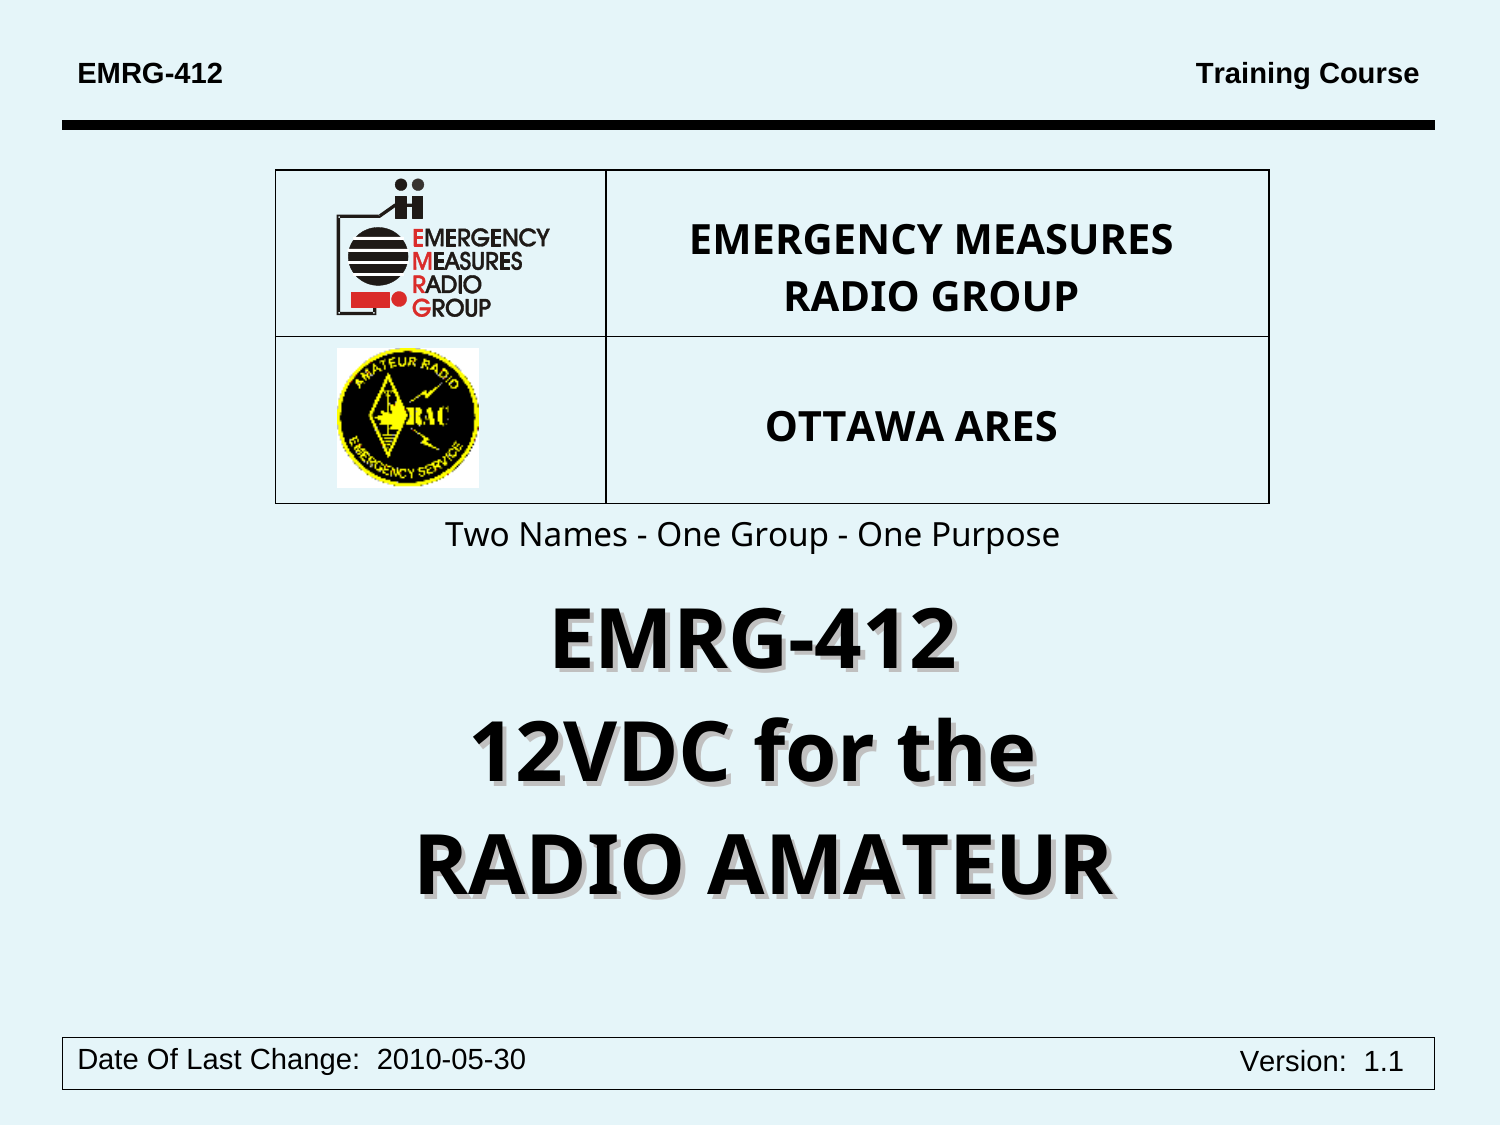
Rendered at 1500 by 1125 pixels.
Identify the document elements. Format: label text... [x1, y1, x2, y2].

picture [337, 348, 479, 488]
picture [336, 178, 550, 317]
text_box EMRG-412 [62, 51, 313, 98]
text_box OTTAWA ARES [749, 388, 1073, 462]
text_box Two Names - One Group - One Purpose [430, 503, 1077, 565]
text_box Version: 1.1 [1224, 1039, 1420, 1086]
text_box EMERGENCY MEASURES RADIO GROUP [637, 201, 1226, 332]
text_box EMRG-412 12VDC for the RADIO AMATEUR [77, 571, 1450, 928]
text_box Training Course [912, 51, 1435, 98]
text_box Date Of Last Change: 2010-05-30 [62, 1037, 542, 1084]
